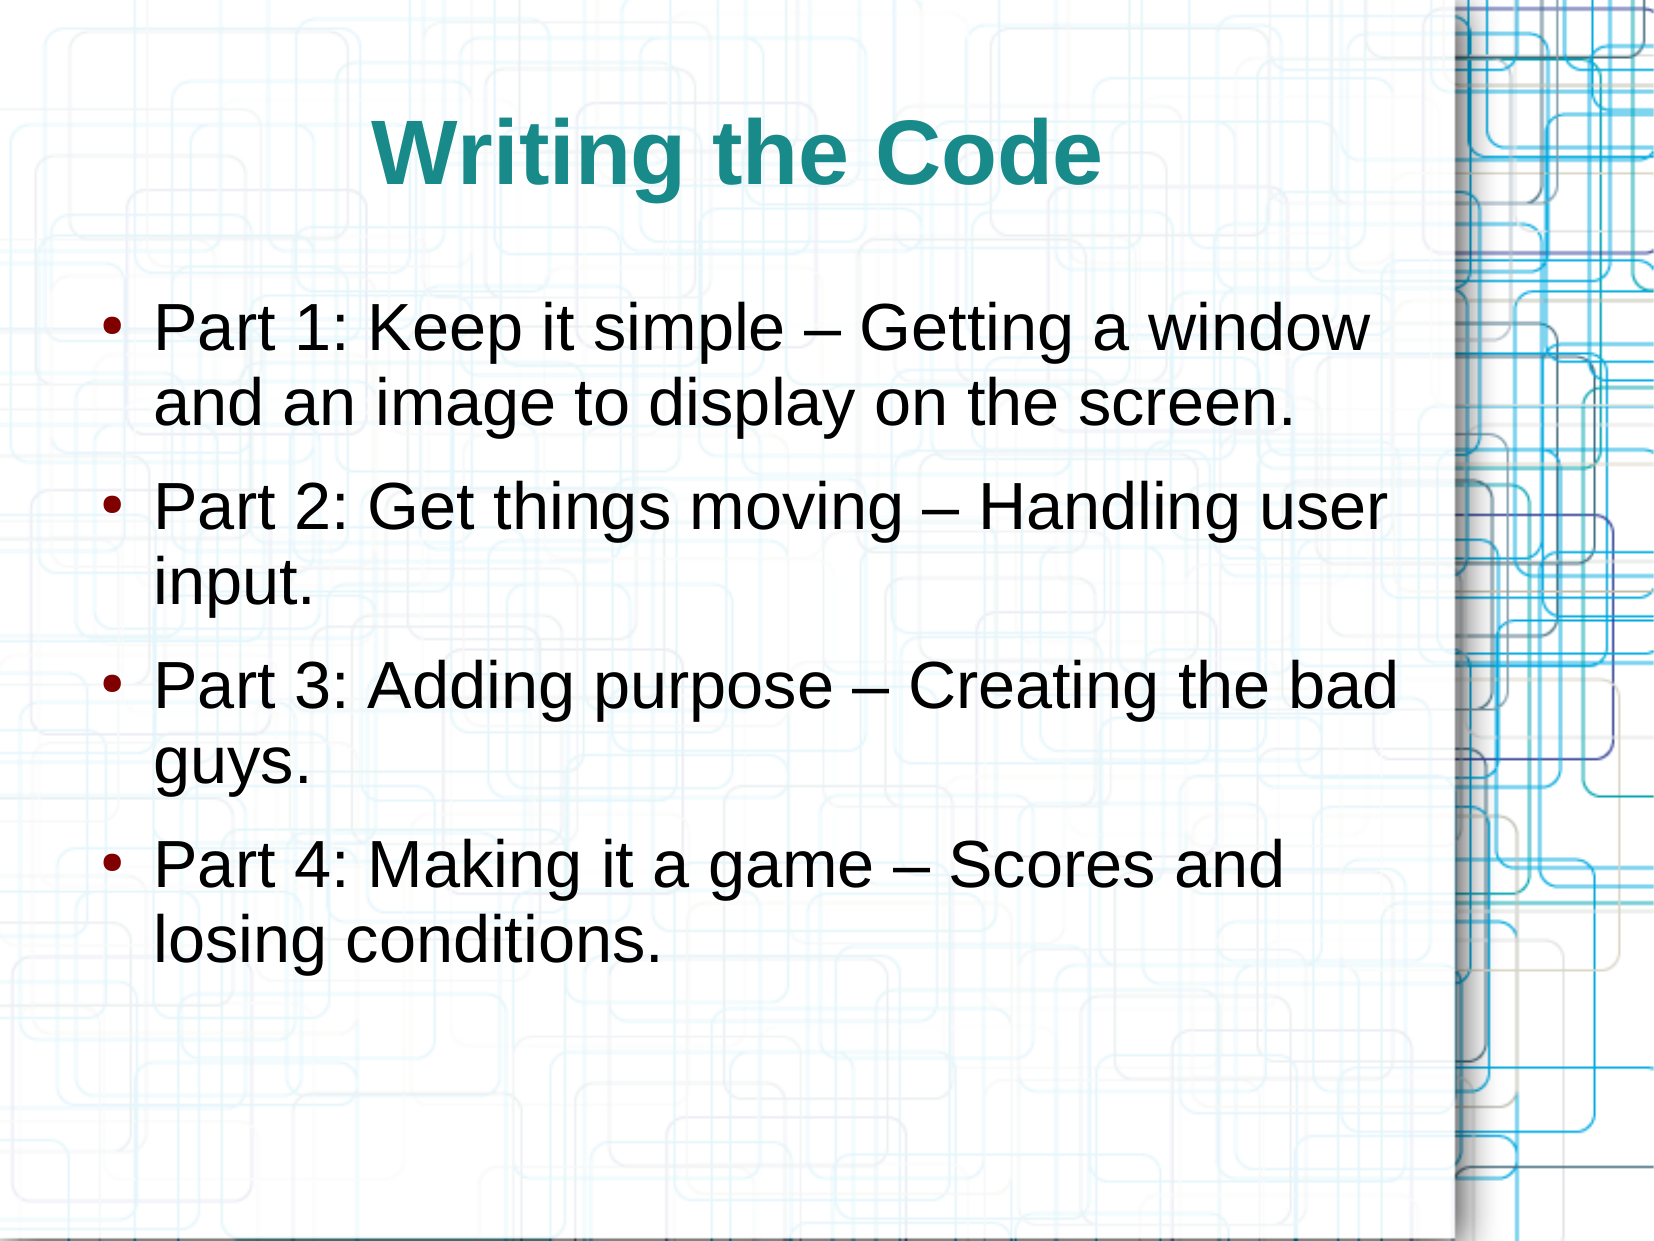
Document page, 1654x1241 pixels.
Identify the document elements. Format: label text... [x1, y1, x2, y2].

list Part 1: Keep it simple – Getting a window and an image to display on the screen. Part 2: Get things moving – Handling user input. Part 3: Adding purpose – Creating the bad guys. Part 4: Making it a game – Scores and losing conditions. [82, 290, 1418, 1094]
title Writing the Code [59, 49, 1418, 257]
picture [0, 0, 1654, 1241]
